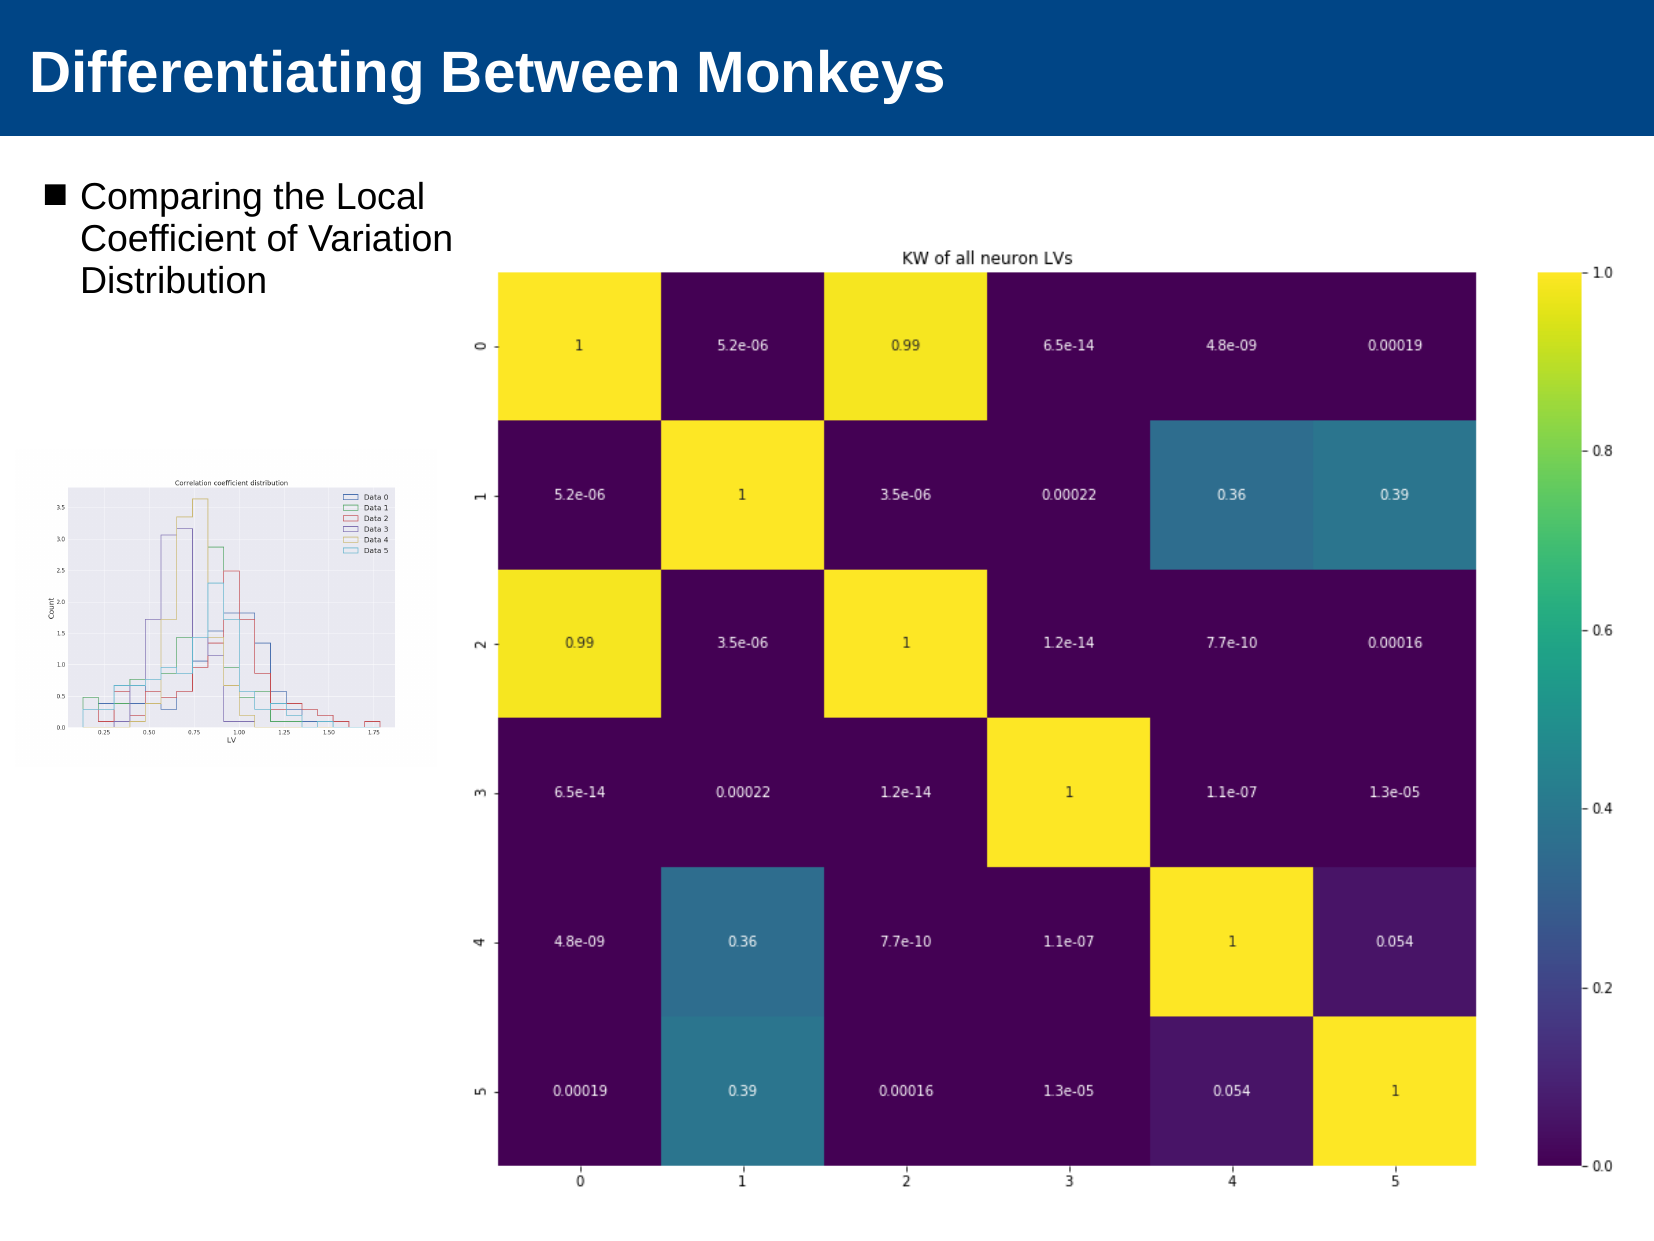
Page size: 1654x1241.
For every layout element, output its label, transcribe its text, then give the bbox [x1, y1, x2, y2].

text_box Differentiating Between Monkeys [15, 32, 1329, 113]
text_box [0, 0, 1654, 136]
picture [15, 219, 1654, 1236]
text_box Comparing the Local Coefficient of Variation Distribution [30, 168, 568, 309]
